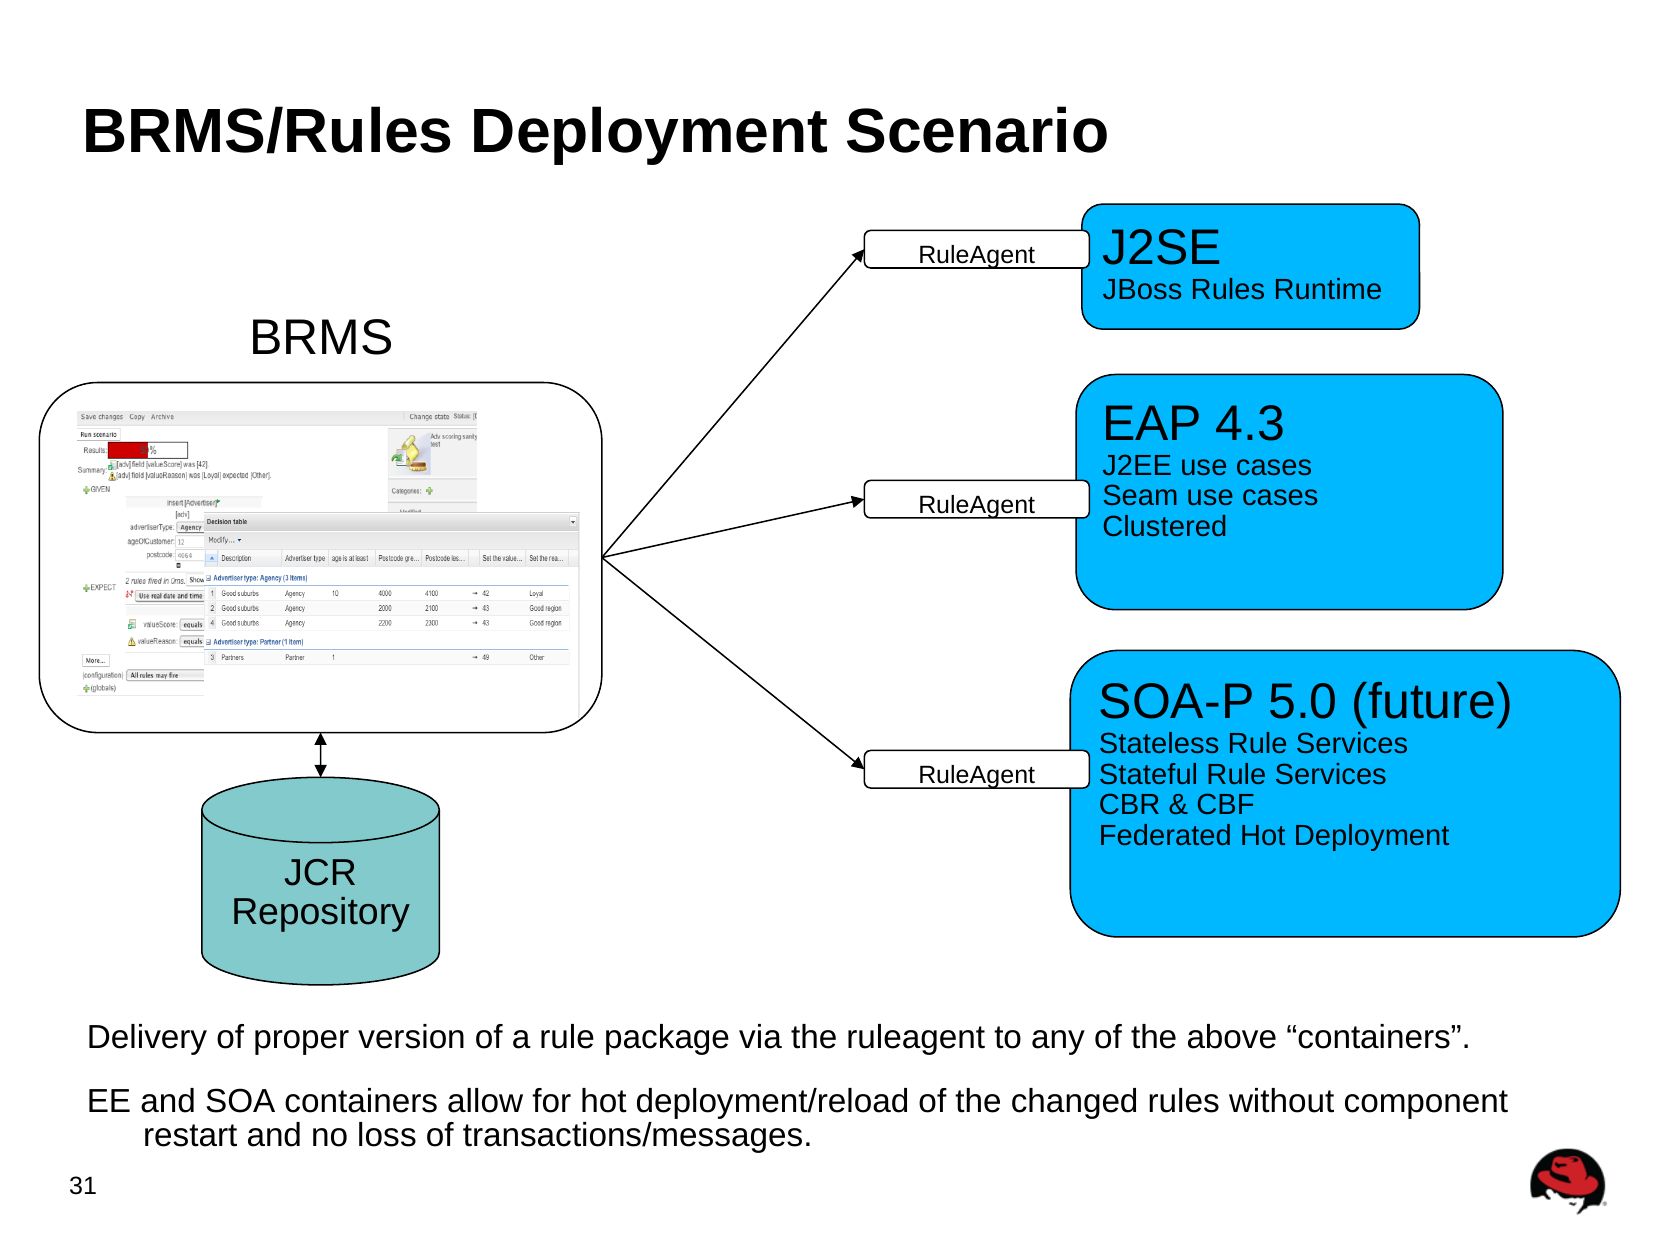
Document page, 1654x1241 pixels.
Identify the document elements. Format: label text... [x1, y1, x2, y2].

title BRMS/Rules Deployment Scenario [82, 37, 1571, 226]
text_box EAP 4.3 J2EE use cases Seam use cases Clustered [1076, 374, 1503, 610]
text_box JCR Repository [201, 777, 440, 985]
text_box J2SE JBoss Rules Runtime [1081, 204, 1420, 330]
text_box RuleAgent [864, 750, 1090, 789]
picture [77, 411, 580, 718]
text_box BRMS [234, 300, 479, 373]
text_box RuleAgent [864, 230, 1090, 268]
picture [1529, 1146, 1613, 1224]
text_box RuleAgent [864, 480, 1090, 518]
text_box SOA-P 5.0 (future) Stateless Rule Services Stateful Rule Services CBR & CBF Federated Hot Deployment [1070, 650, 1621, 937]
text_box Delivery of proper version of a rule package via the ruleagent to any of the above “containers”. EE and SOA containers allow for hot deployment/reload of the changed rules without component restart and no loss of transactions/messages. [86, 1018, 1575, 1187]
